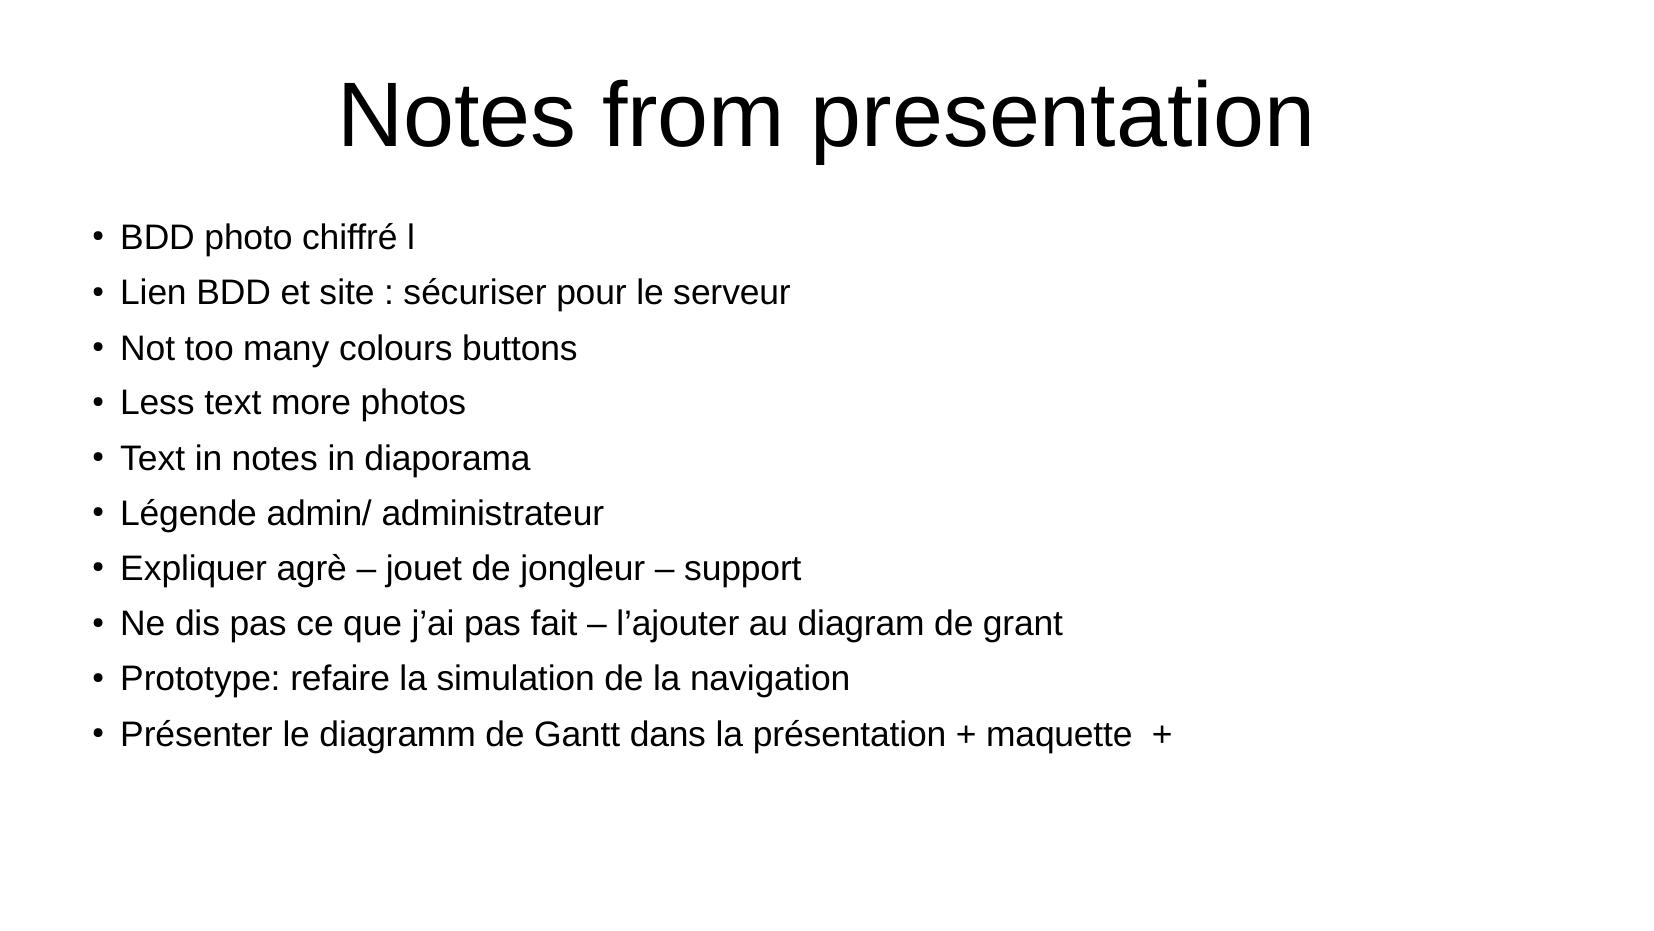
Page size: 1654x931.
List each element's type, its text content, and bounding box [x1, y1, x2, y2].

title Notes from presentation [82, 37, 1571, 193]
list BDD photo chiffré l Lien BDD et site : sécuriser pour le serveur Not too many colours buttons Less text more photos Text in notes in diaporama Légende admin/ administrateur Expliquer agrè – jouet de jongleur – support Ne dis pas ce que j’ai pas fait – l’ajouter au diagram de grant Prototype: refaire la simulation de la navigation Présenter le diagramm de Gantt dans la présentation + maquette + [82, 217, 1571, 758]
